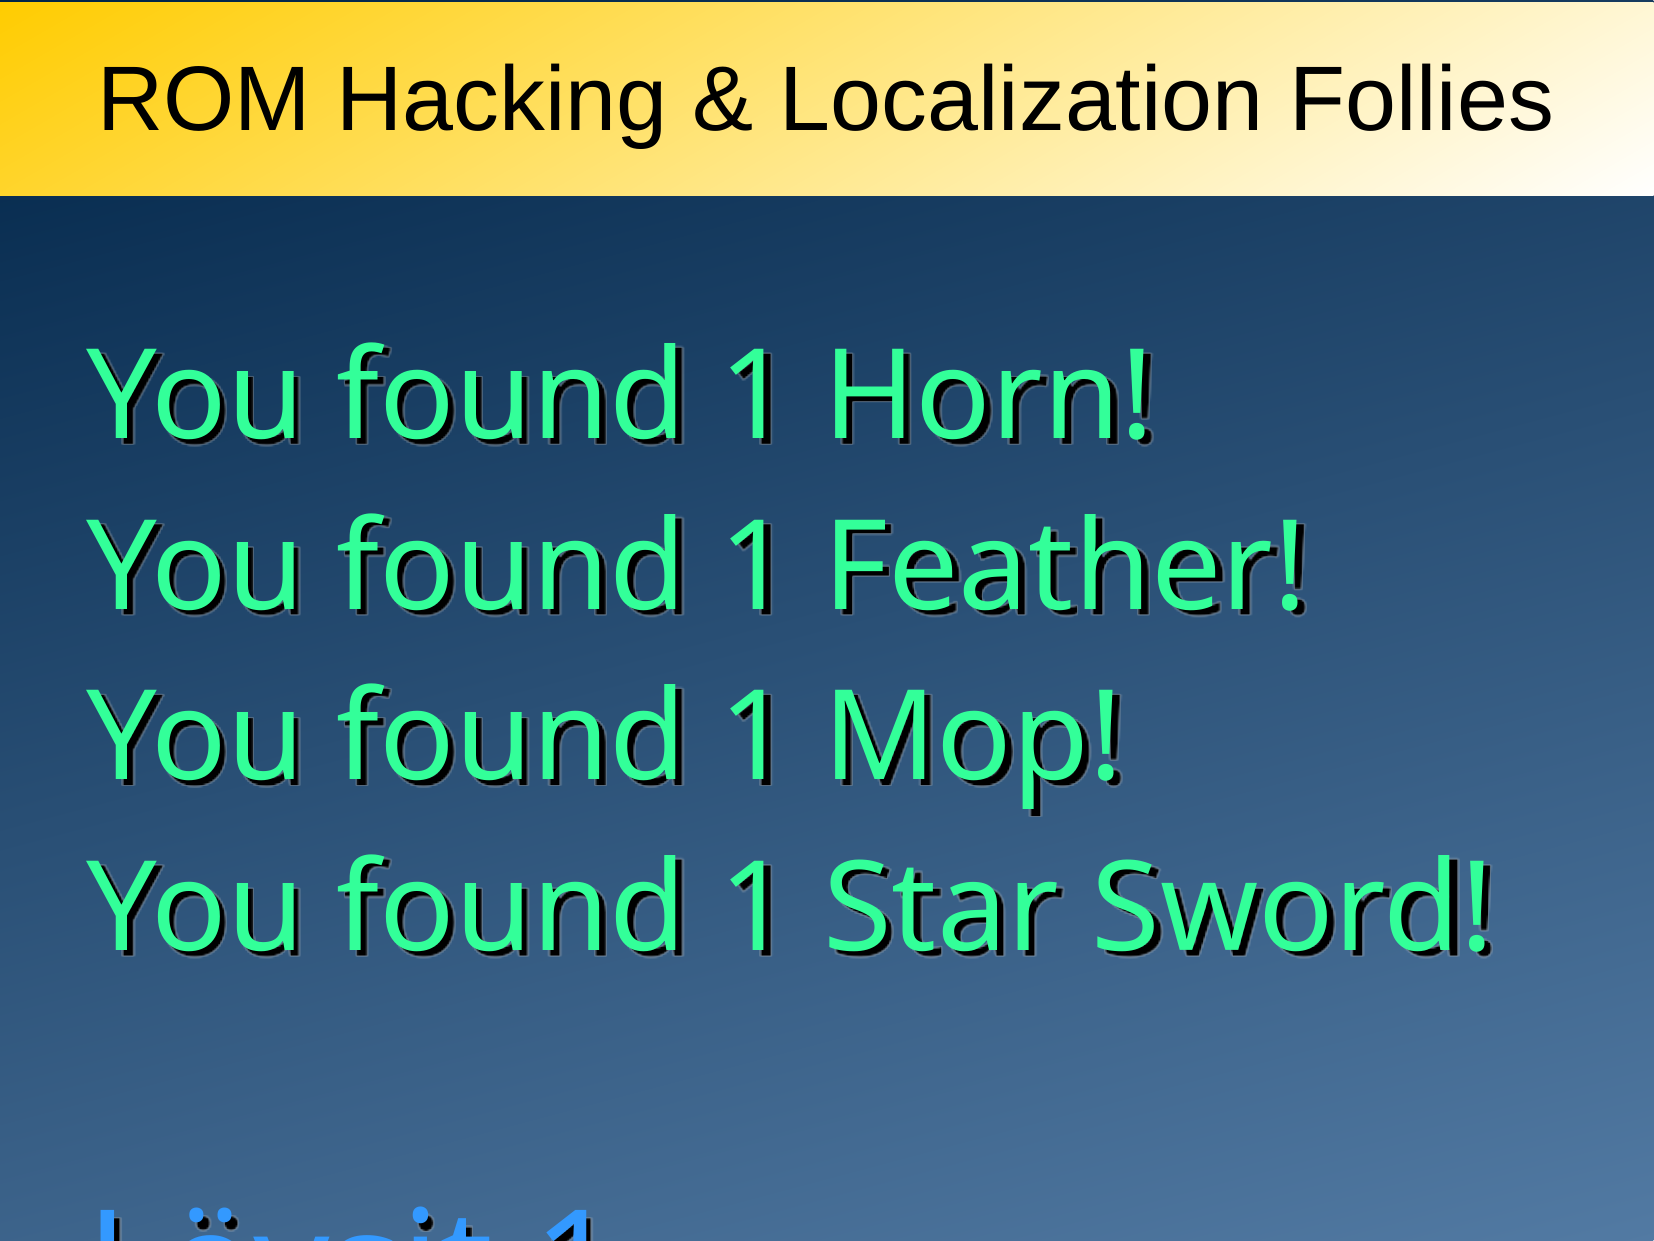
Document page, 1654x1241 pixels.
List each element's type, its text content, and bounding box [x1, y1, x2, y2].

title ROM Hacking & Localization Follies [0, 2, 1654, 196]
subtitle You found 1 Horn! You found 1 Feather! You found 1 Mop! You found 1 Star Sword! Löysit 1 >ITEM_NAME< [86, 304, 1576, 1127]
